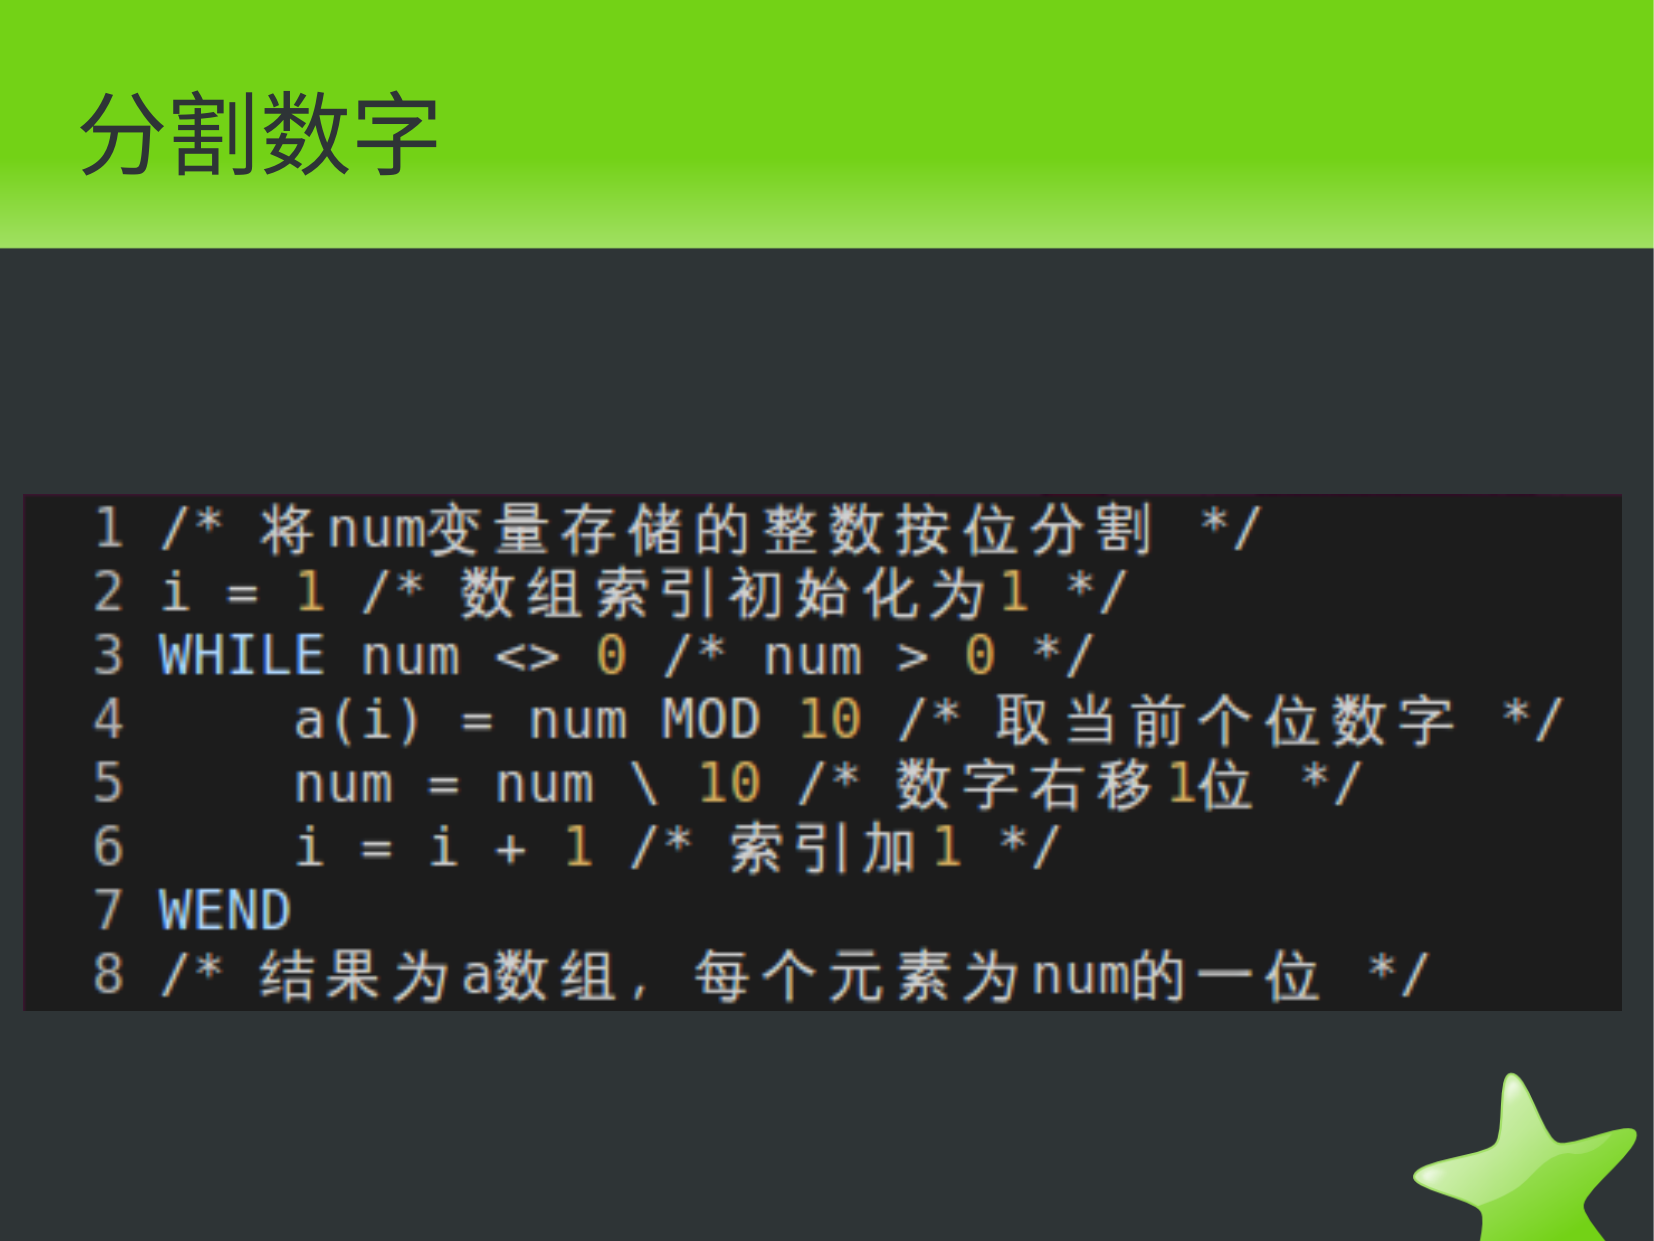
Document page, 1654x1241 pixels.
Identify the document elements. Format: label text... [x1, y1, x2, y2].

title 分割数字 [76, 29, 1565, 237]
picture [0, 0, 1654, 1241]
